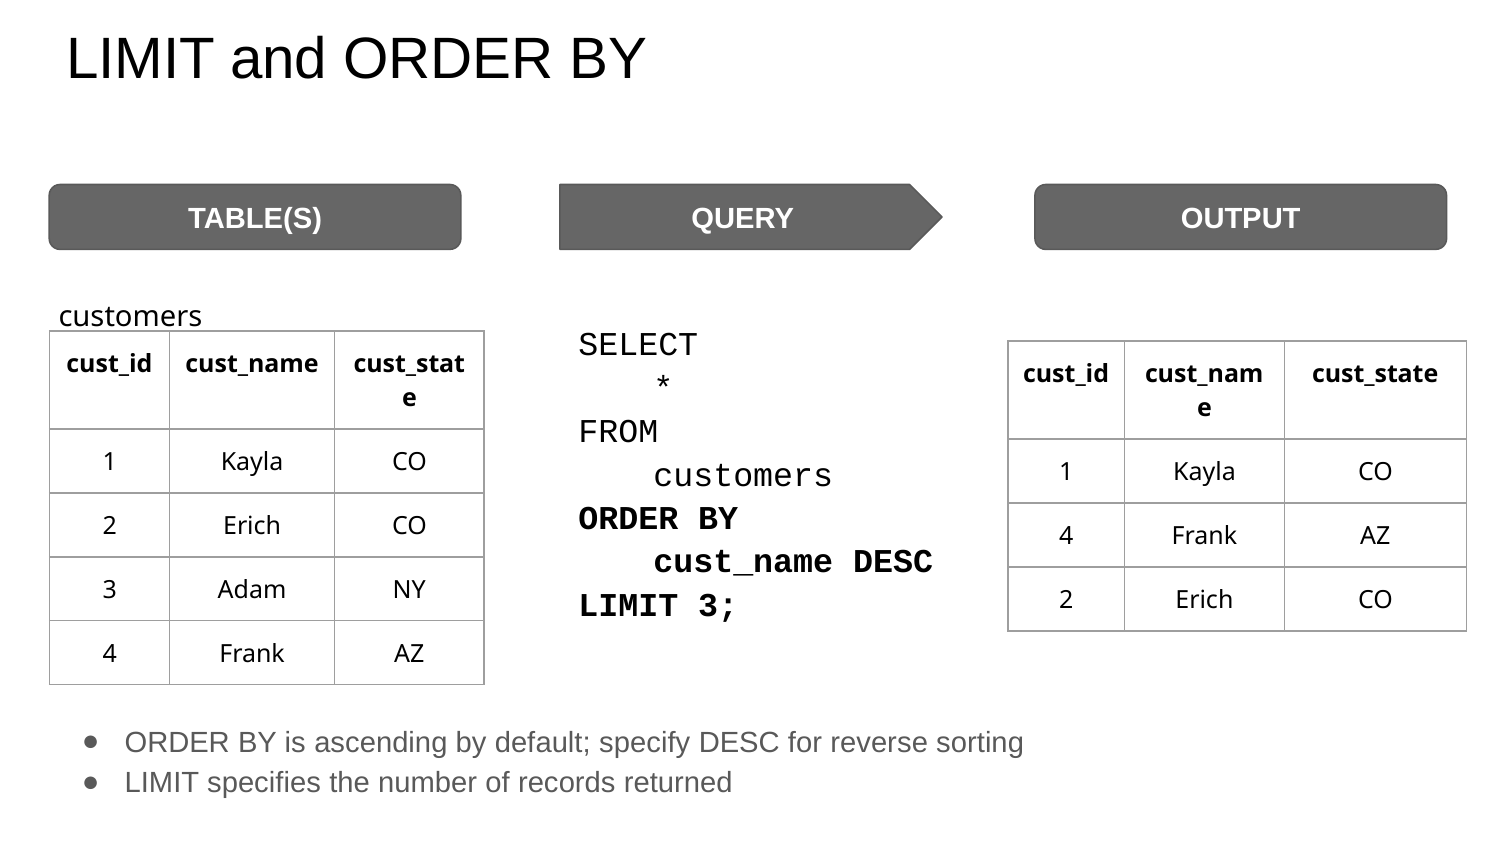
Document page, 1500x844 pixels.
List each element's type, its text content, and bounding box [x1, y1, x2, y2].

table_cell 2 [1009, 568, 1124, 630]
table_cell Frank [1125, 504, 1284, 566]
table_header cust_name [1125, 342, 1284, 438]
table_cell Frank [170, 621, 334, 684]
table_header cust_name [170, 332, 334, 428]
table_cell 1 [50, 430, 169, 492]
table_cell 2 [50, 494, 169, 556]
text_box TABLE(S) [49, 184, 461, 250]
text_box customers [43, 282, 280, 348]
table_cell 4 [50, 621, 169, 684]
table_cell Erich [170, 494, 334, 556]
table_cell CO [1285, 568, 1466, 630]
table_cell AZ [1285, 504, 1466, 566]
table_cell Kayla [1125, 440, 1284, 502]
table_header cust_id [50, 332, 169, 428]
table_cell 3 [50, 558, 169, 620]
table_cell CO [1285, 440, 1466, 502]
table_cell Kayla [170, 430, 334, 492]
list ORDER BY is ascending by default; specify DESC for reverse sorting LIMIT specifies the number of records returned [51, 702, 1402, 814]
text_box OUTPUT [1034, 184, 1447, 250]
table_cell Erich [1125, 568, 1284, 630]
text_box QUERY [559, 184, 943, 250]
table_header cust_state [335, 332, 483, 428]
title LIMIT and ORDER BY [51, 10, 1449, 113]
table_cell 4 [1009, 504, 1124, 566]
list SELECT * FROM customers ORDER BY cust_name DESC LIMIT 3; [563, 307, 975, 645]
table_header cust_state [1285, 342, 1466, 438]
table_cell AZ [335, 621, 483, 684]
table_header cust_id [1009, 342, 1124, 438]
table_cell Adam [170, 558, 334, 620]
table_cell 1 [1009, 440, 1124, 502]
table_cell CO [335, 494, 483, 556]
table_cell NY [335, 558, 483, 620]
table_cell CO [335, 430, 483, 492]
